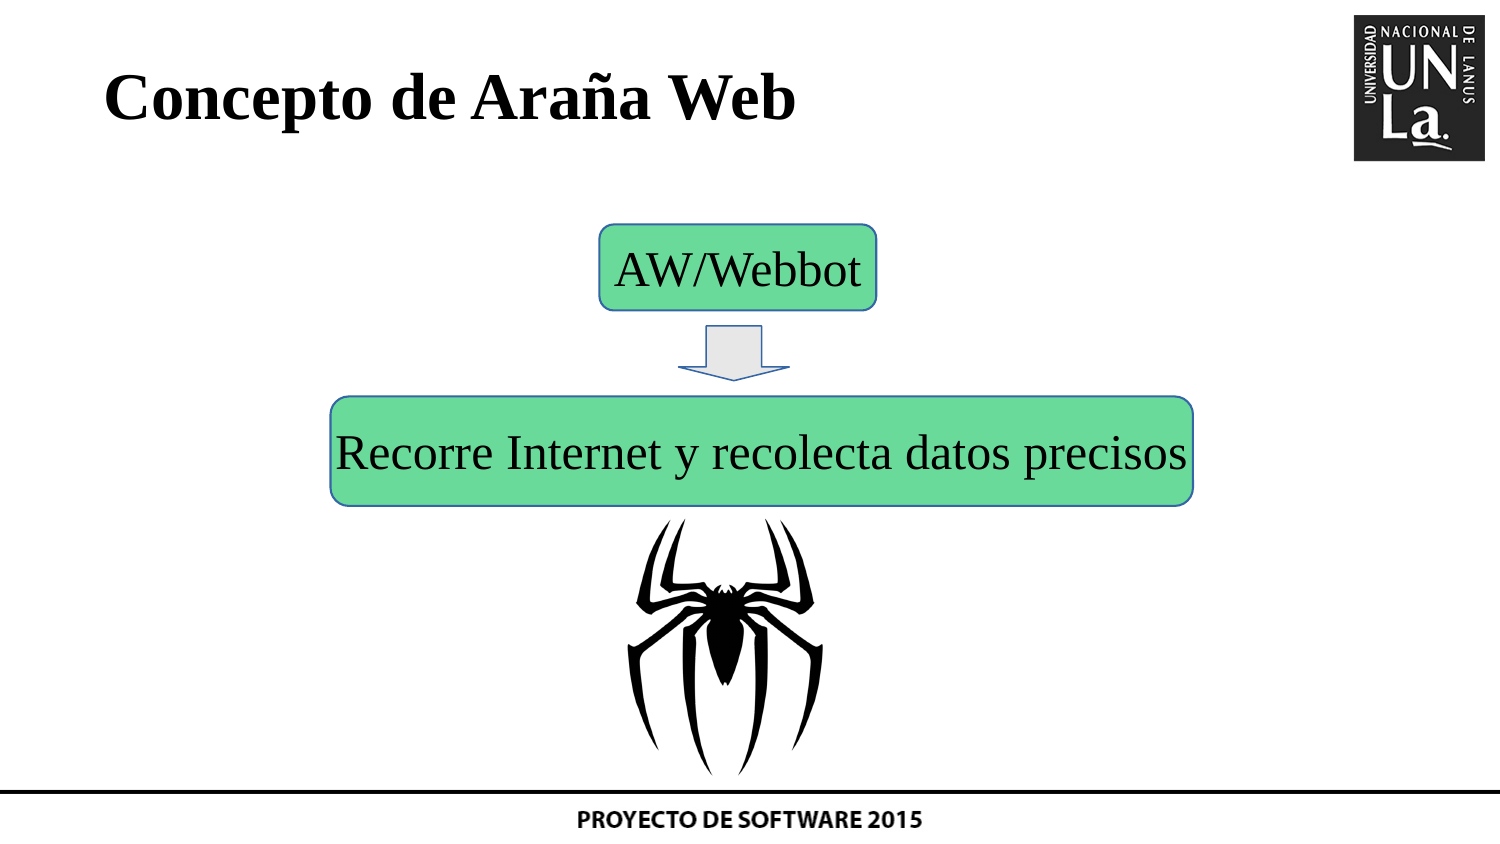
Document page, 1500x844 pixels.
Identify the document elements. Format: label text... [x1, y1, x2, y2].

picture [0, 0, 1500, 844]
title Concepto de Araña Web [103, 15, 1397, 179]
text_box [678, 325, 790, 381]
text_box AW/Webbot [599, 224, 877, 311]
text_box Recorre Internet y recolecta datos precisos [330, 396, 1193, 506]
